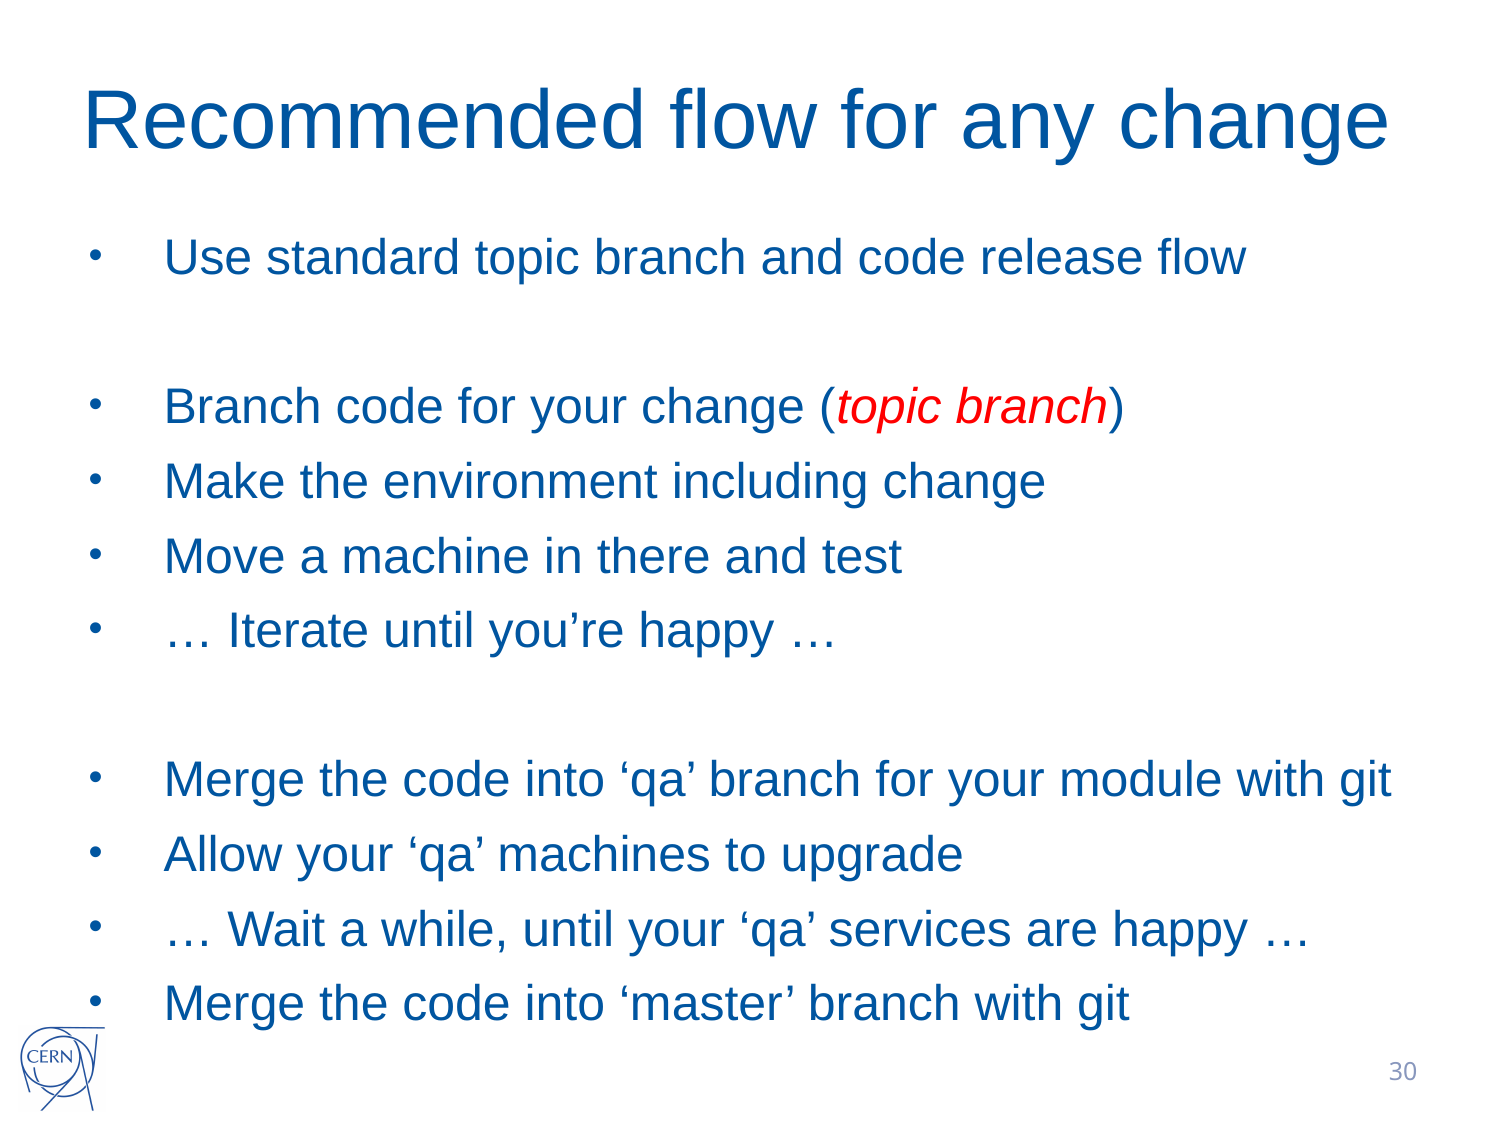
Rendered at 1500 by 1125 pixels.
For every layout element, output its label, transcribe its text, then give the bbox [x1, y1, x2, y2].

list Use standard topic branch and code release flow Branch code for your change (topic branch) Make the environment including change Move a machine in there and test … Iterate until you’re happy … Merge the code into ‘qa’ branch for your module with git Allow your ‘qa’ machines to upgrade … Wait a while, until your ‘qa’ services are happy … Merge the code into ‘master’ branch with git [75, 217, 1425, 1125]
slide_number <number> [1342, 1051, 1425, 1095]
title Recommended flow for any change [75, 13, 1425, 217]
picture [18, 1025, 75, 1112]
